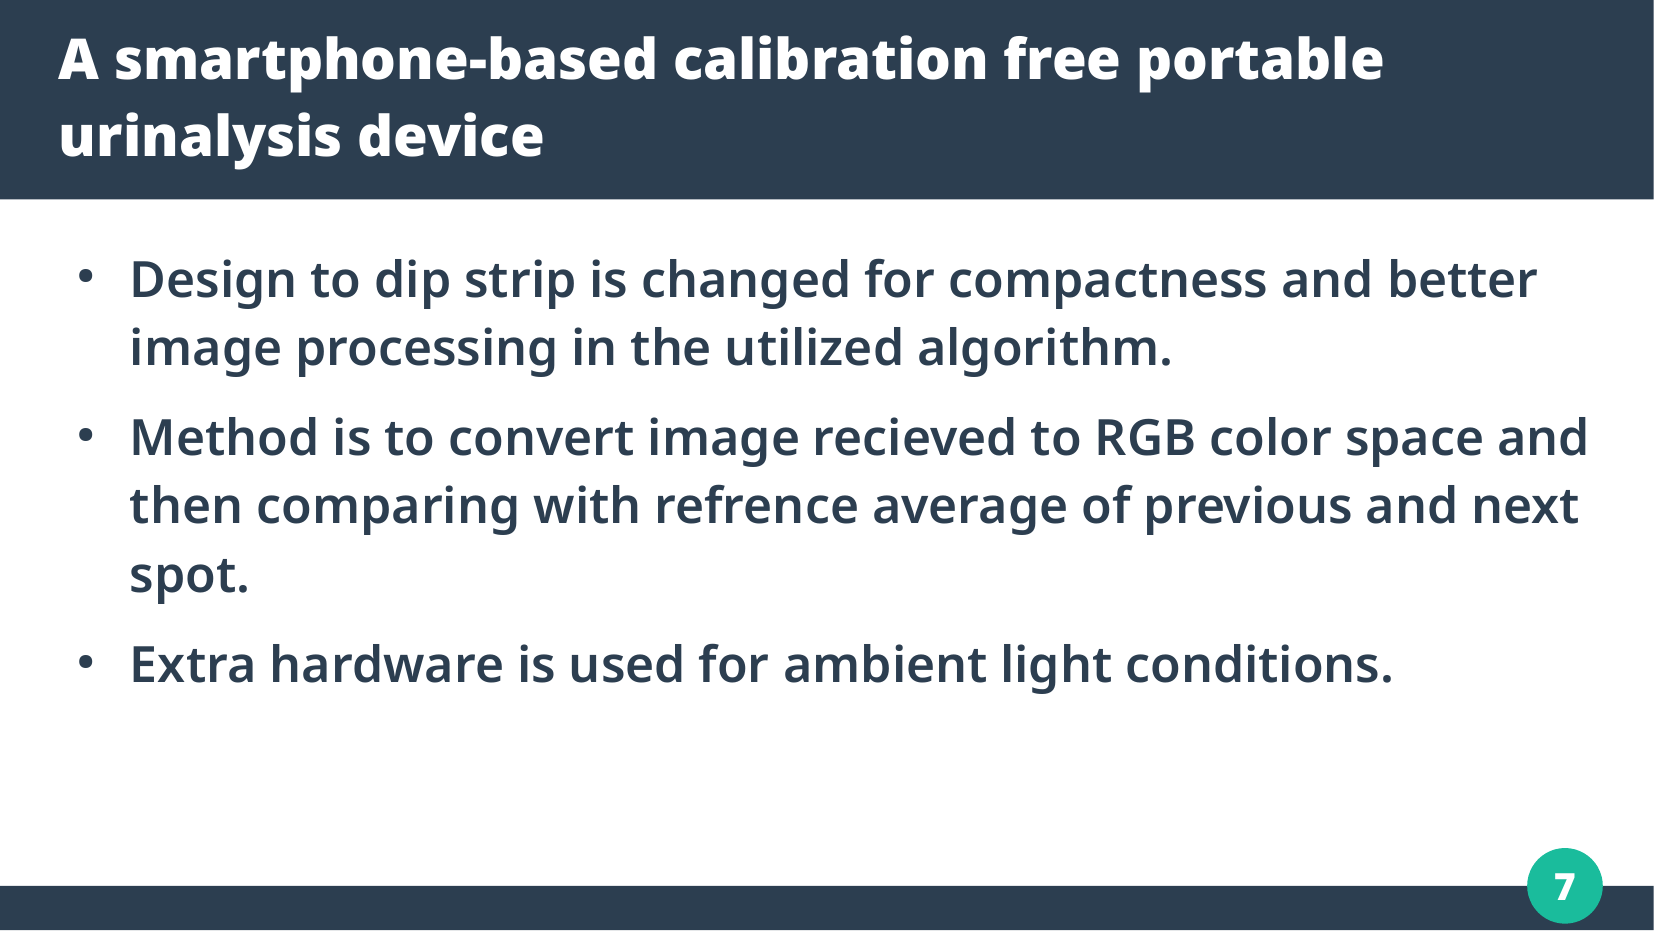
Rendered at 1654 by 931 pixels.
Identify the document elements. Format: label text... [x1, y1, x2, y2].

title A smartphone-based calibration free portable urinalysis device [59, 37, 1595, 155]
list Design to dip strip is changed for compactness and better image processing in the utilized algorithm. Method is to convert image recieved to RGB color space and then comparing with refrence average of previous and next spot. Extra hardware is used for ambient light conditions. [59, 243, 1595, 864]
